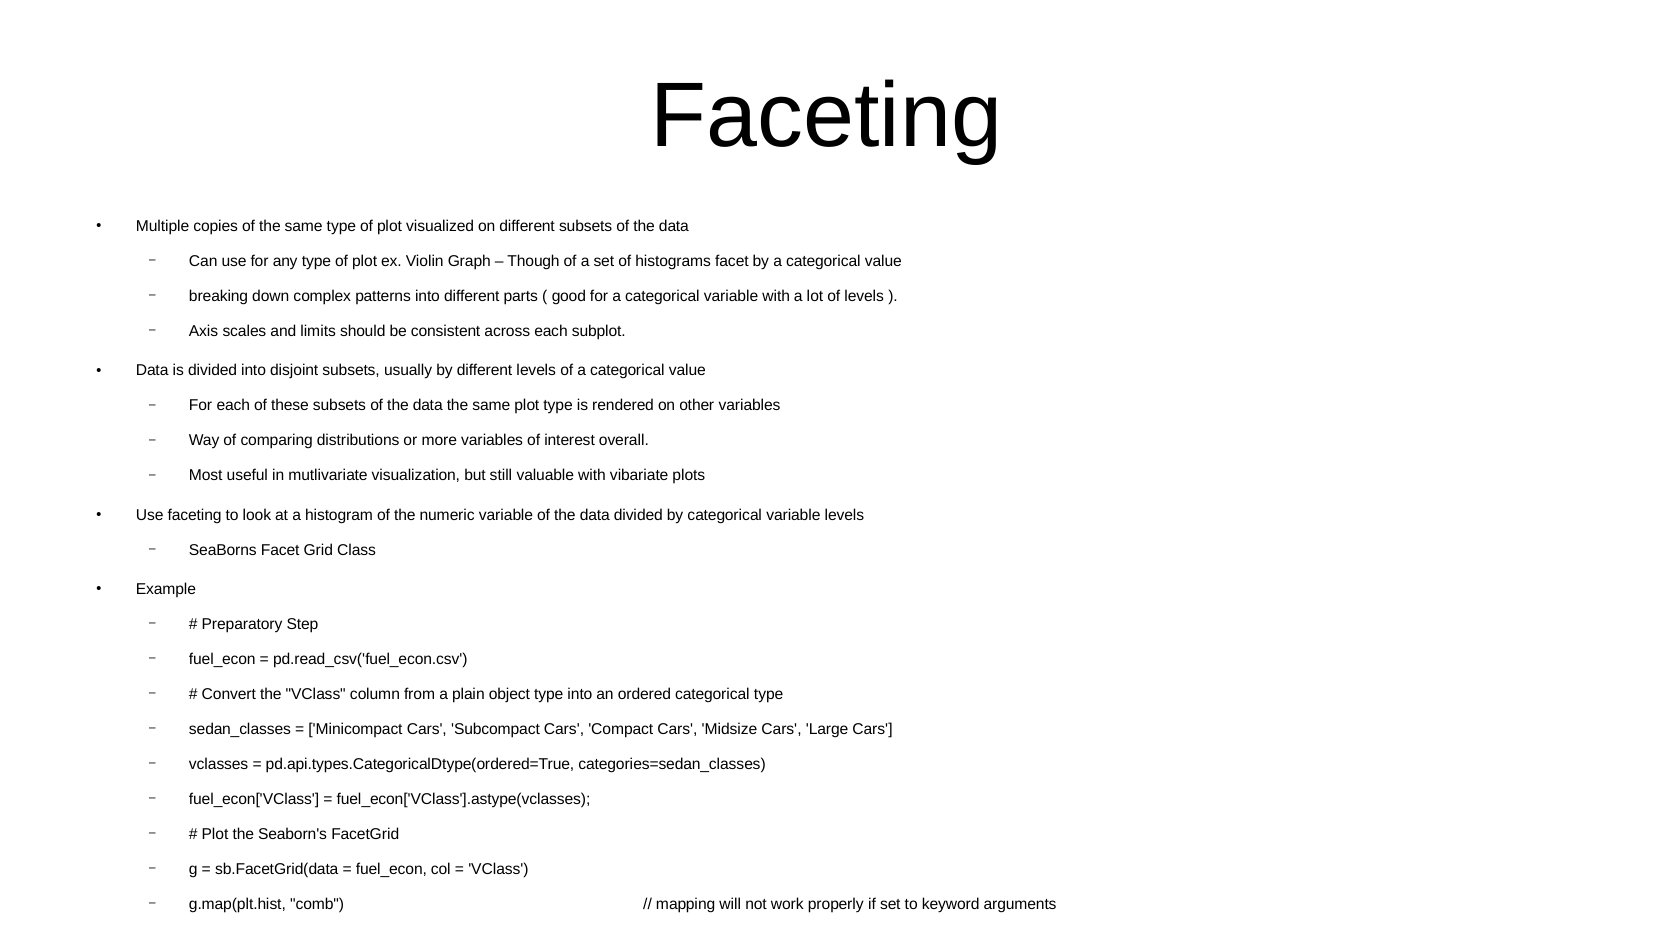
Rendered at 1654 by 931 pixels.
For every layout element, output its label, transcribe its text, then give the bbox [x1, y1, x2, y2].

title Faceting [82, 37, 1571, 193]
list Multiple copies of the same type of plot visualized on different subsets of the data Can use for any type of plot ex. Violin Graph – Though of a set of histograms facet by a categorical value breaking down complex patterns into different parts ( good for a categorical variable with a lot of levels ). Axis scales and limits should be consistent across each subplot. Data is divided into disjoint subsets, usually by different levels of a categorical value For each of these subsets of the data the same plot type is rendered on other variables Way of comparing distributions or more variables of interest overall. Most useful in mutlivariate visualization, but still valuable with vibariate plots Use faceting to look at a histogram of the numeric variable of the data divided by categorical variable levels SeaBorns Facet Grid Class Example # Preparatory Step fuel_econ = pd.read_csv('fuel_econ.csv') # Convert the "VClass" column from a plain object type into an ordered categorical type sedan_classes = ['Minicompact Cars', 'Subcompact Cars', 'Compact Cars', 'Midsize Cars', 'Large Cars'] vclasses = pd.api.types.CategoricalDtype(ordered=True, categories=sedan_classes) fuel_econ['VClass'] = fuel_econ['VClass'].astype(vclasses); # Plot the Seaborn's FacetGrid g = sb.FacetGrid(data = fuel_econ, col = 'VClass') g.map(plt.hist, "comb") // mapping will not work properly if set to keyword arguments [82, 217, 1636, 916]
